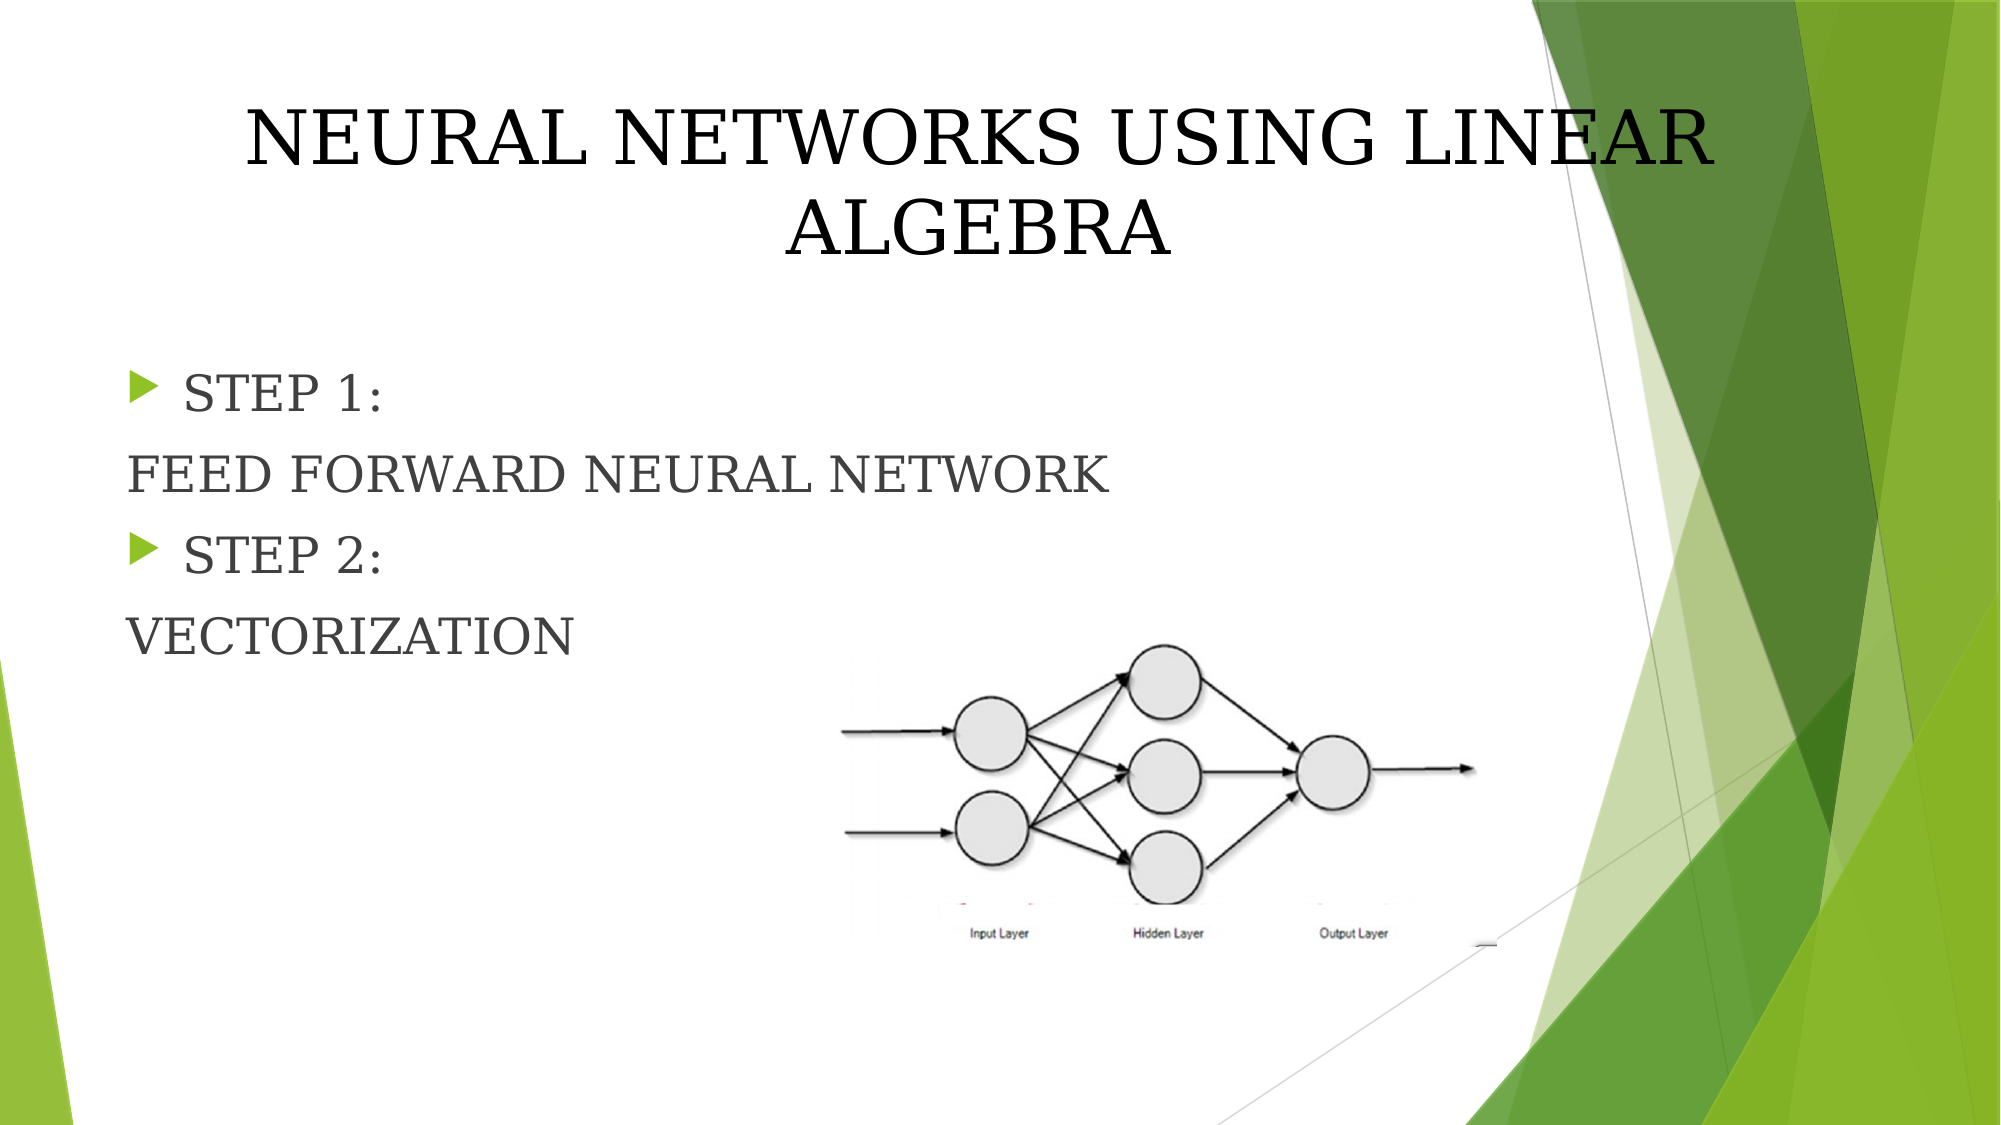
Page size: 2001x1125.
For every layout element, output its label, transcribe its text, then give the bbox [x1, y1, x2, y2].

title NEURAL NETWORKS USING LINEAR ALGEBRA [116, 82, 1842, 300]
picture [832, 638, 1497, 947]
list STEP 1: FEED FORWARD NEURAL NETWORK STEP 2: VECTORIZATION [111, 354, 1522, 992]
